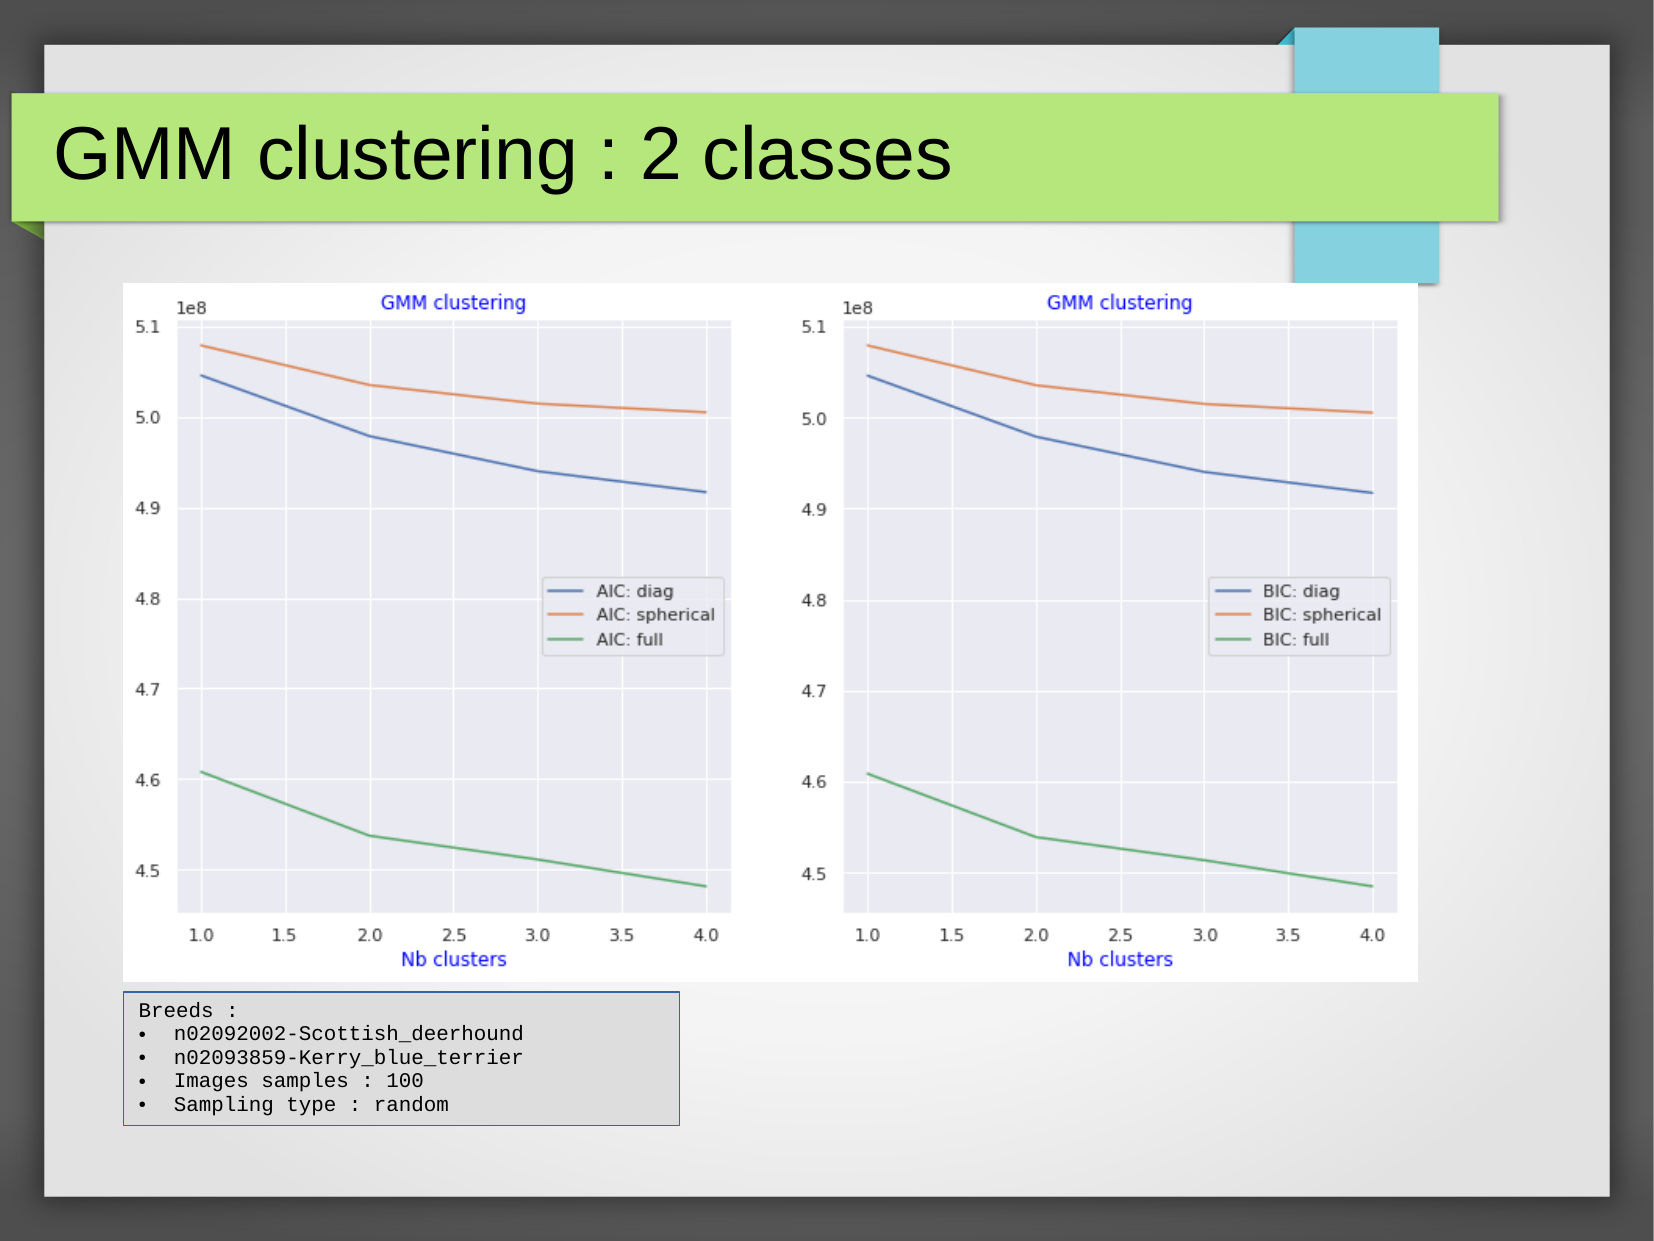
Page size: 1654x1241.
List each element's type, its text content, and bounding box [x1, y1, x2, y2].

picture [0, 0, 1654, 1241]
title GMM clustering : 2 classes [53, 69, 1554, 238]
text_box Breeds : n02092002-Scottish_deerhound n02093859-Kerry_blue_terrier Images samples : 100 Sampling type : random [123, 992, 680, 1126]
